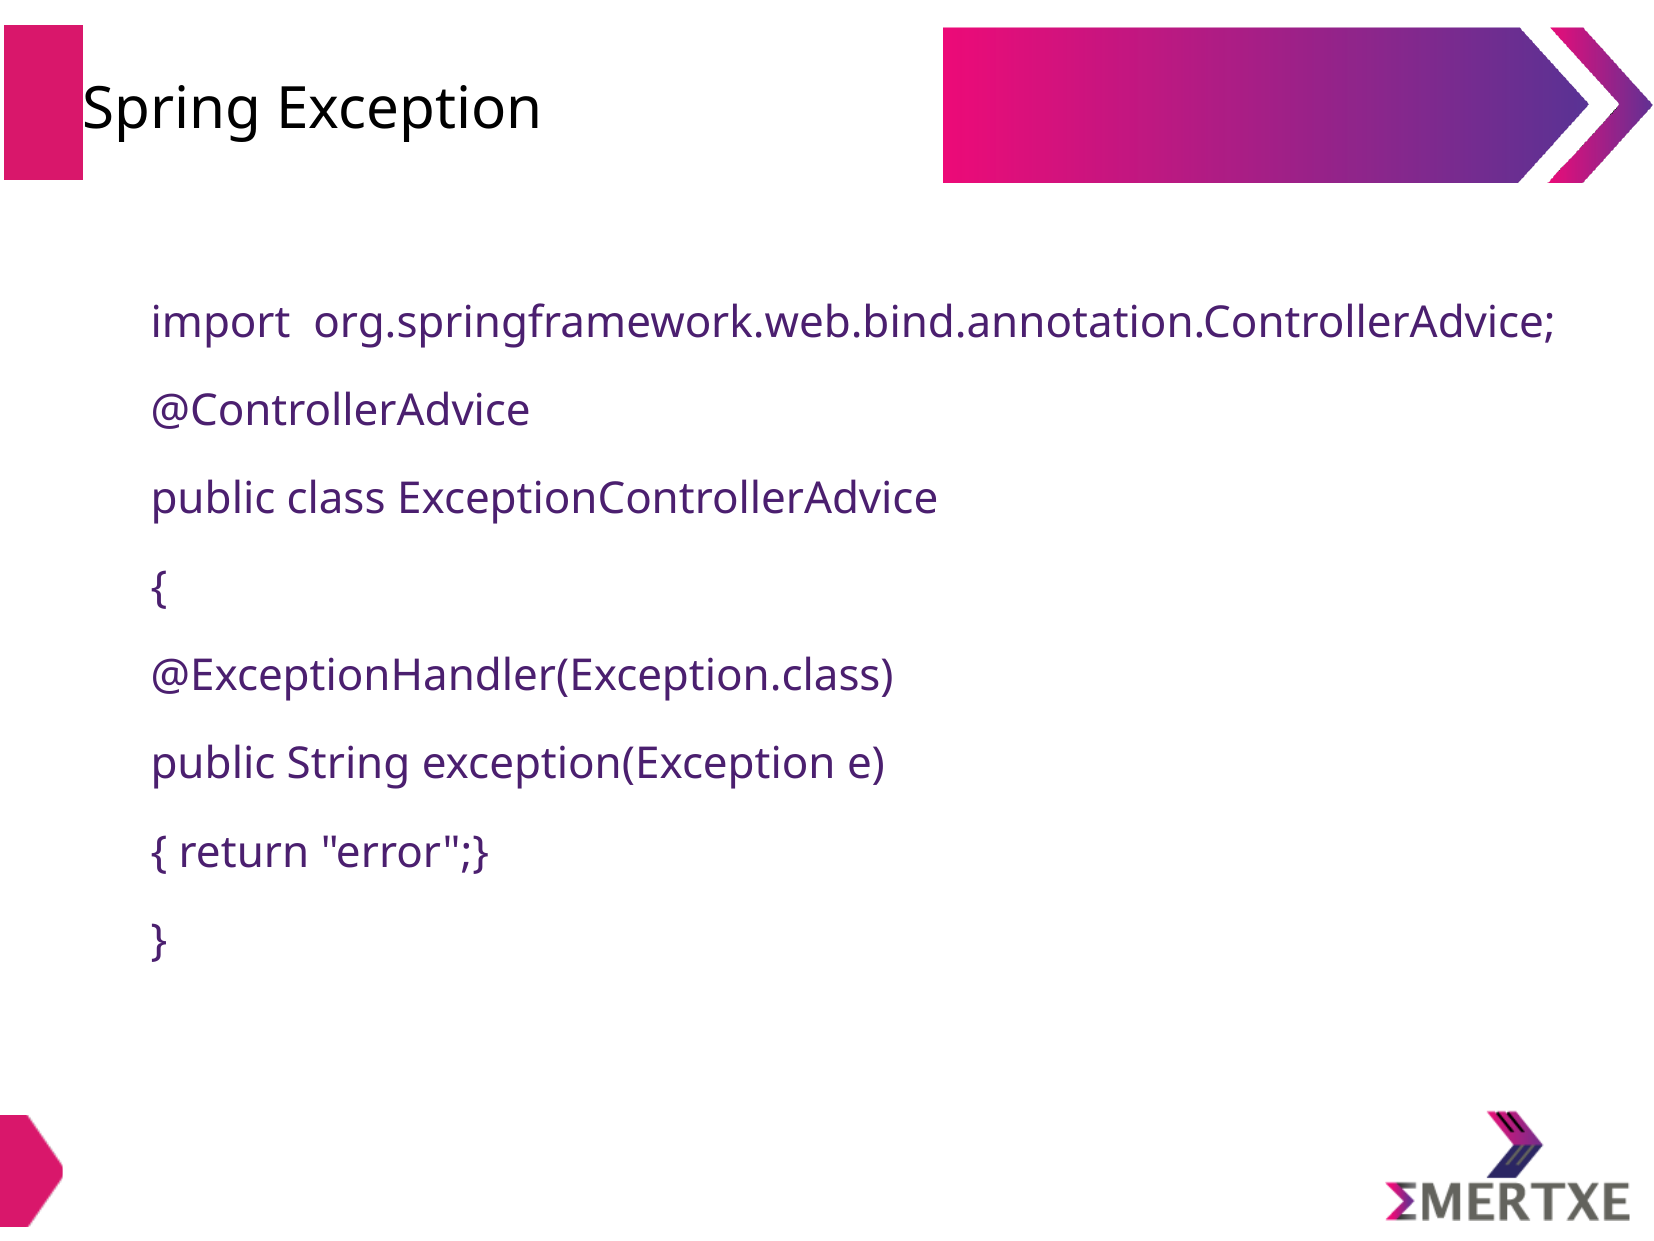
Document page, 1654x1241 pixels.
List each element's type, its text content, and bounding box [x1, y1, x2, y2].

title Spring Exception [82, 2, 1571, 210]
list import org.springframework.web.bind.annotation.ControllerAdvice; @ControllerAdvice public class ExceptionControllerAdvice { @ExceptionHandler(Exception.class) public String exception(Exception e) { return "error";} } [82, 290, 1571, 1010]
picture [1571, 27, 1653, 183]
picture [1385, 1107, 1631, 1221]
